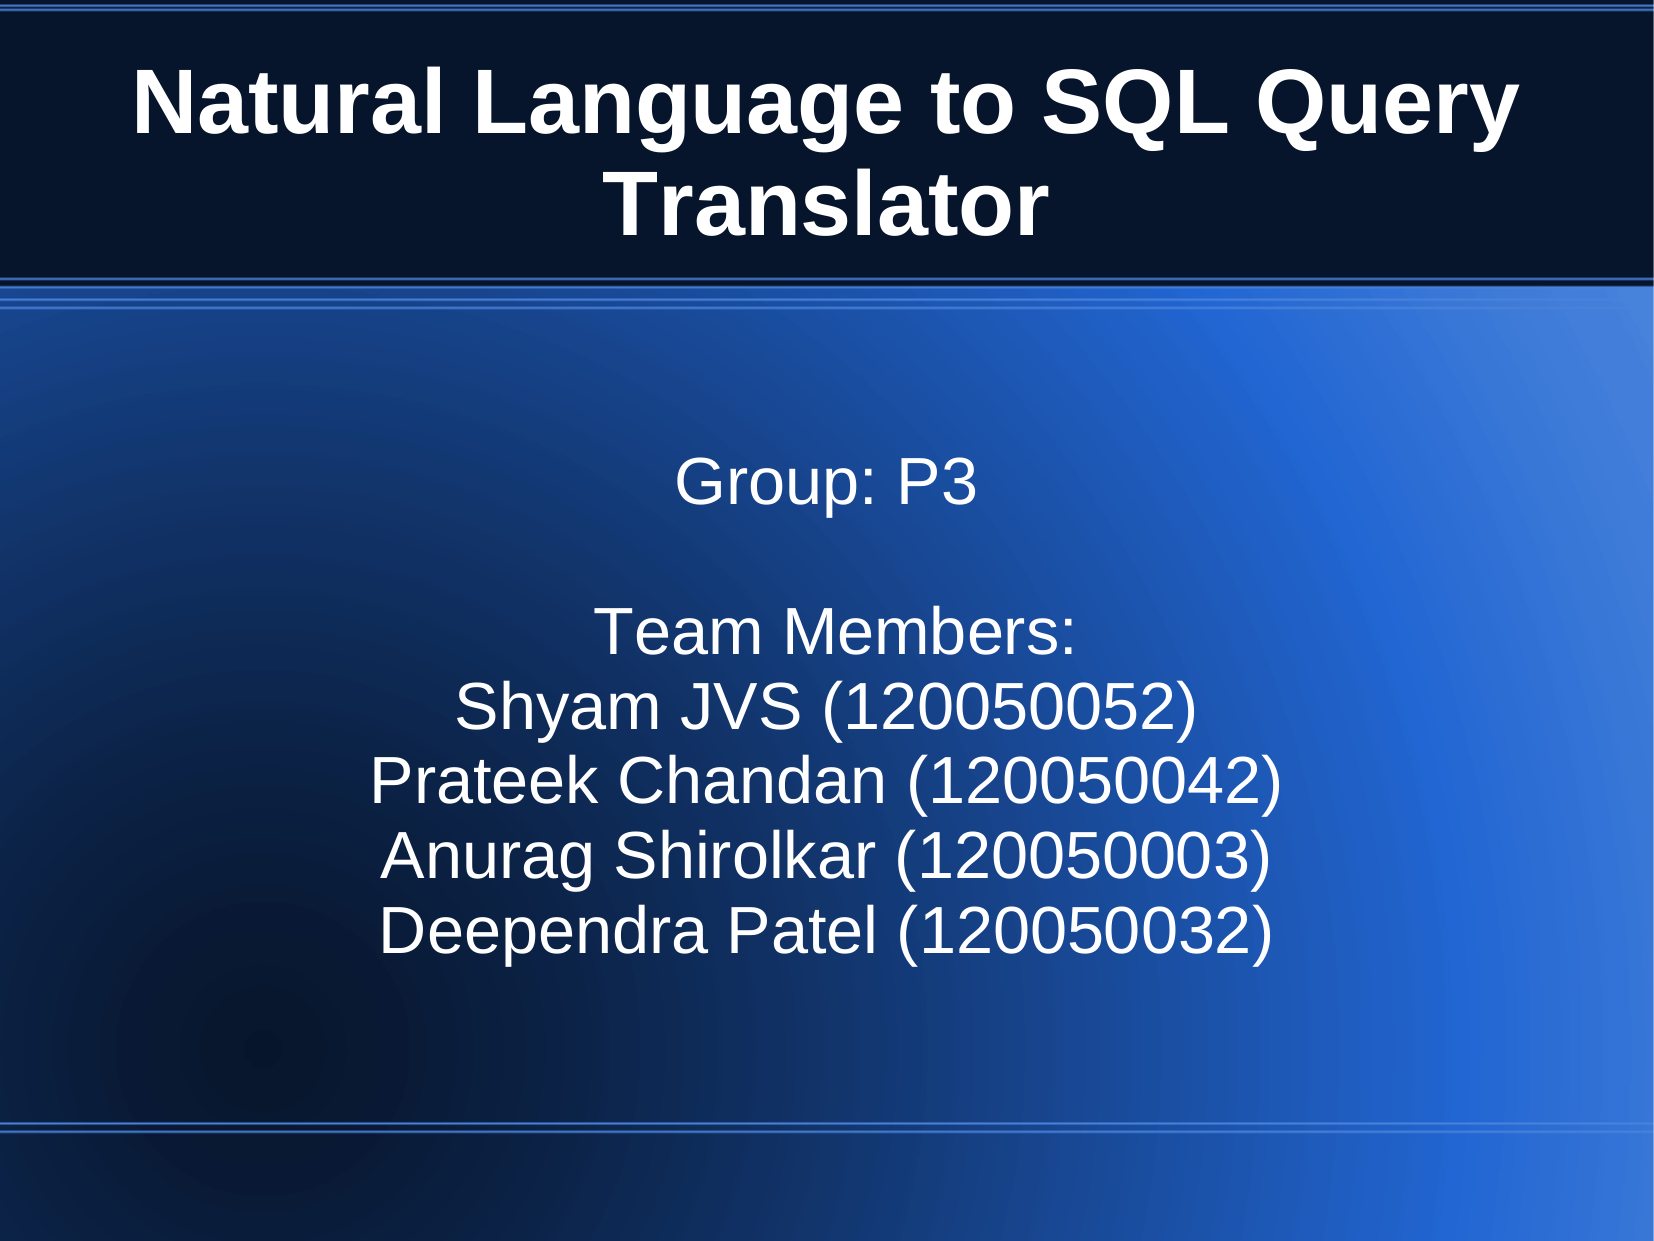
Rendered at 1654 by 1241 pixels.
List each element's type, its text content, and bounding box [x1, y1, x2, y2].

title Natural Language to SQL Query Translator [82, 49, 1571, 257]
picture [0, 0, 1654, 1241]
subtitle Group: P3 Team Members: Shyam JVS (120050052) Prateek Chandan (120050042) Anurag Shirolkar (120050003) Deependra Patel (120050032) [82, 355, 1571, 1058]
